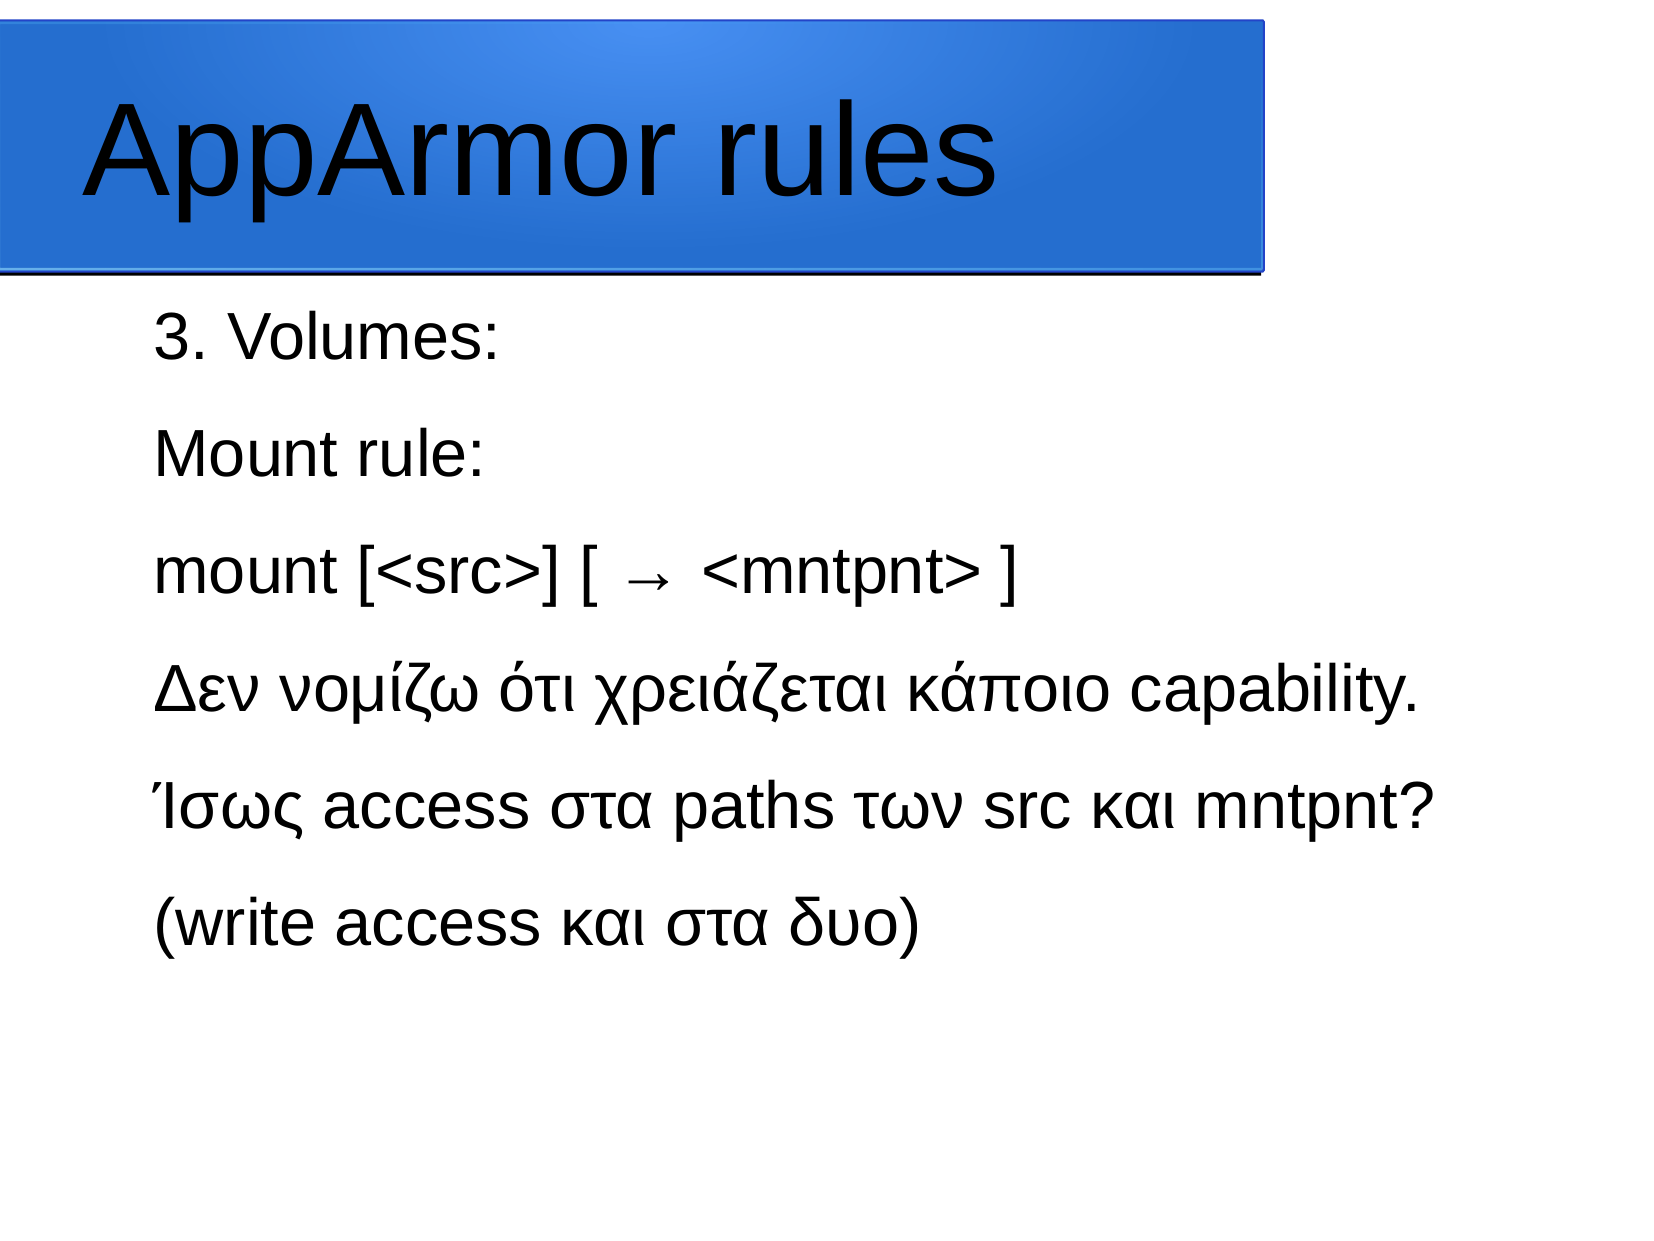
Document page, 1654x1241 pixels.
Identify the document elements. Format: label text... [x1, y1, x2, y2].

title AppArmor rules [82, 47, 1235, 252]
list 3. Volumes: Mount rule: mount [<src>] [ → <mntpnt> ] Δεν νομίζω ότι χρειάζεται κάποιο capability. Ίσως access στα paths των src και mntpnt? (write access και στα δυο) [82, 299, 1571, 1019]
